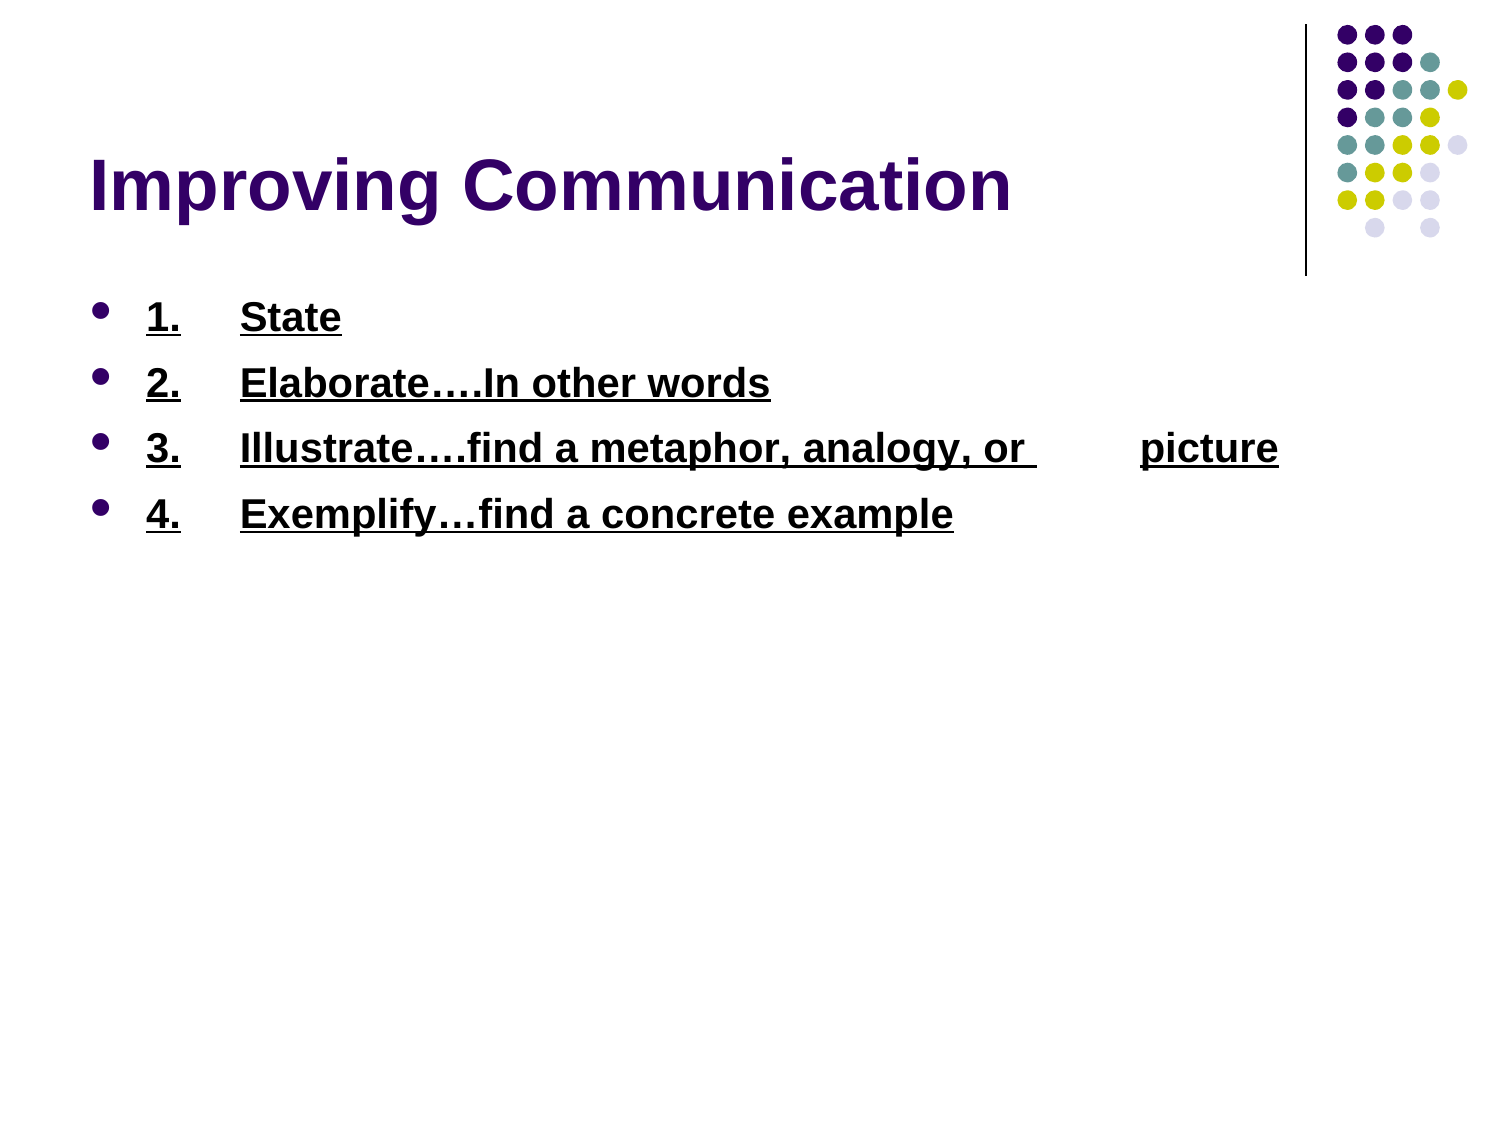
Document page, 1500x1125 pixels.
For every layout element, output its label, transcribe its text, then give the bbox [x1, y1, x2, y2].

title Improving Communication [74, 20, 1313, 233]
list 1. State 2. Elaborate….In other words 3. Illustrate….find a metaphor, analogy, or picture 4. Exemplify…find a concrete example [75, 282, 1426, 1006]
